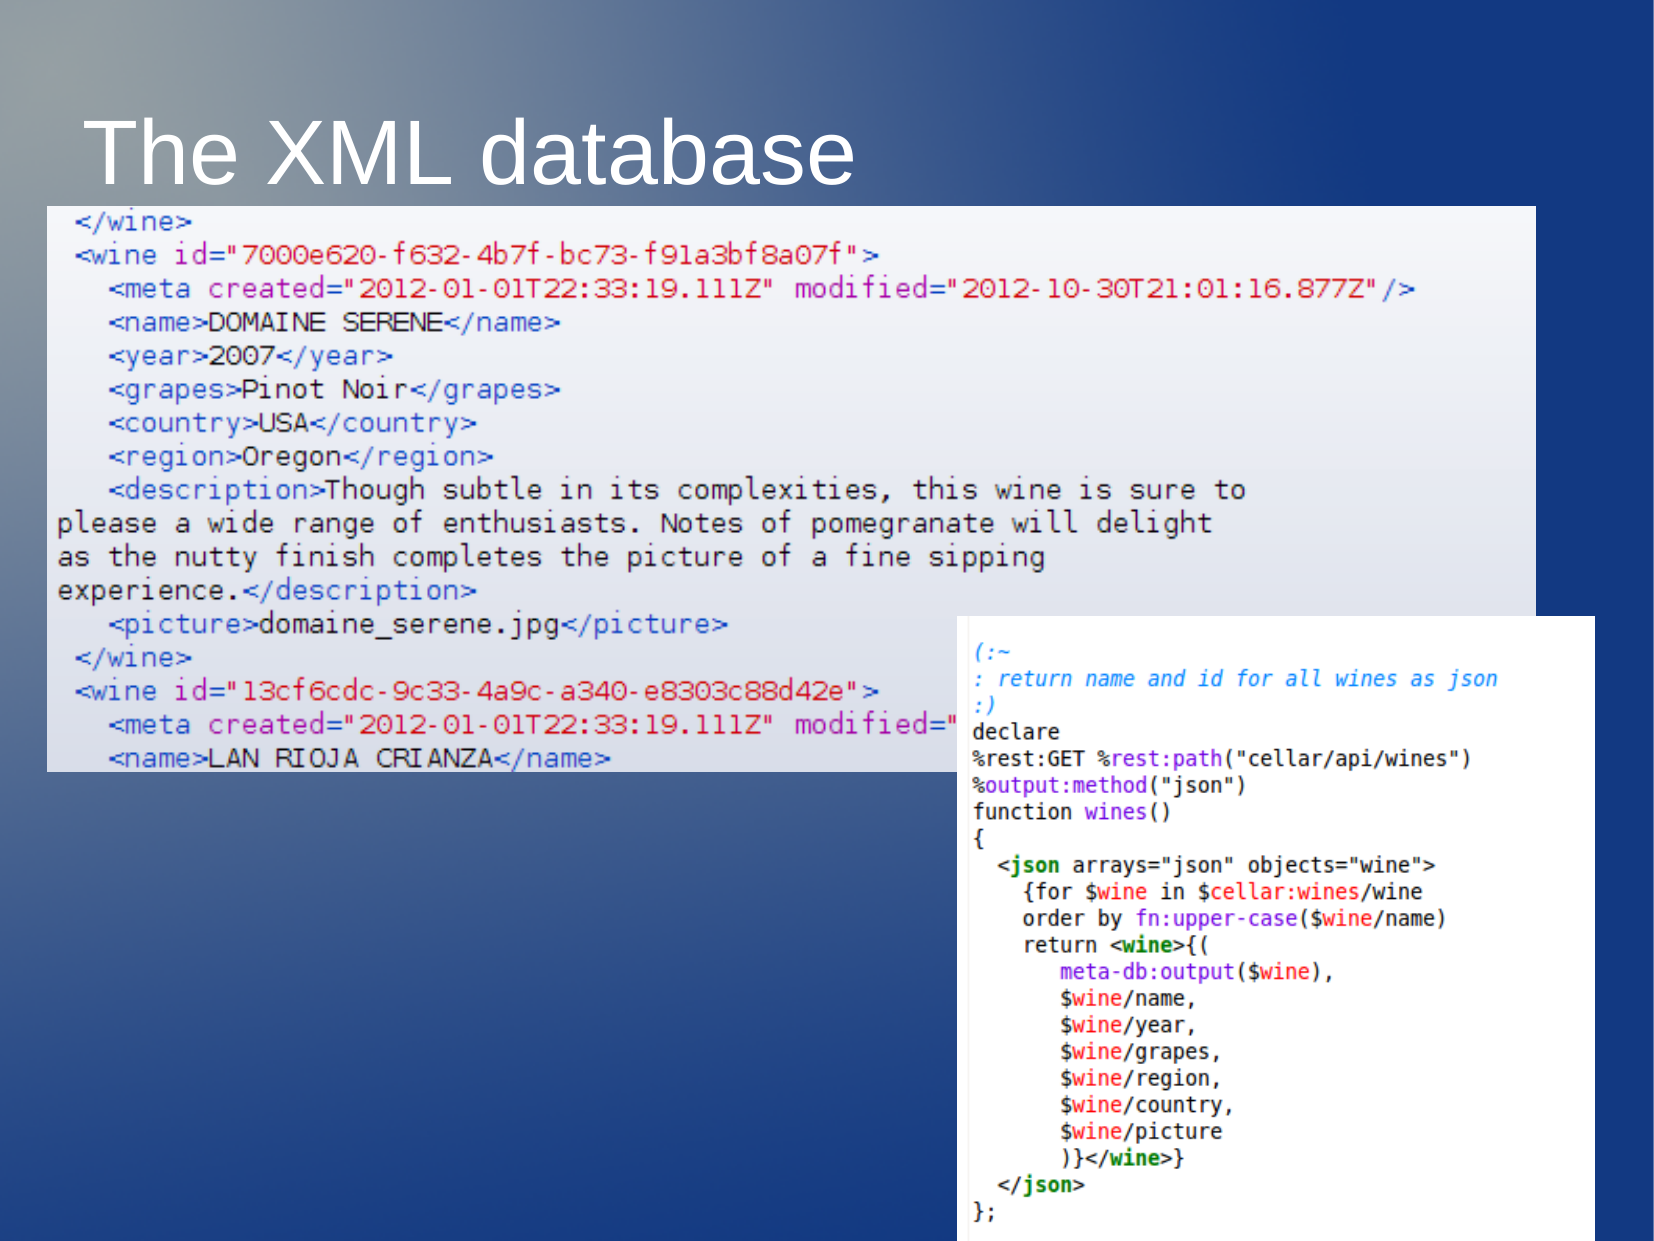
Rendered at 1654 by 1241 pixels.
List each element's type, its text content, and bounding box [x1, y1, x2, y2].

title The XML database [82, 49, 1571, 257]
picture [0, 0, 1654, 1241]
